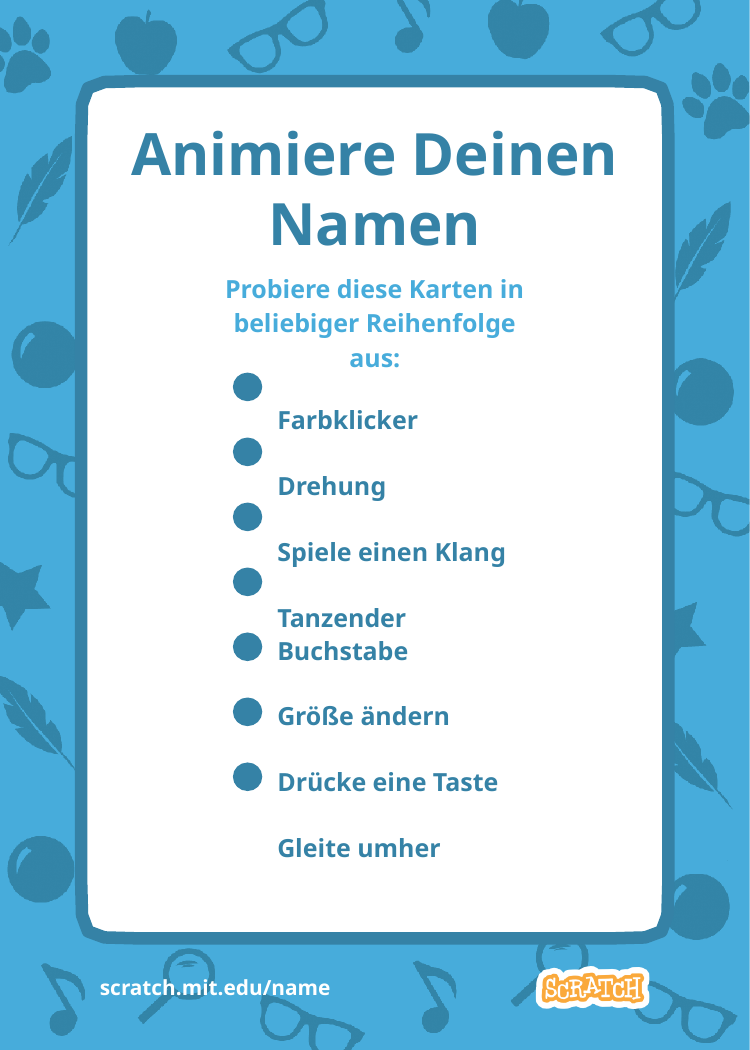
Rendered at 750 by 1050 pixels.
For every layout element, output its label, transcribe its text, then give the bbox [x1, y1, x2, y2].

text_box Animiere Deinen Namen [126, 117, 624, 293]
text_box Probiere diese Karten in beliebiger Reihenfolge aus: Farbklicker Drehung Spiele einen Klang Tanzender Buchstabe Größe ändern Drücke eine Taste Gleite umher [218, 268, 532, 863]
text_box scratch.mit.edu/name [97, 974, 350, 1000]
text_box [0, 0, 750, 1050]
